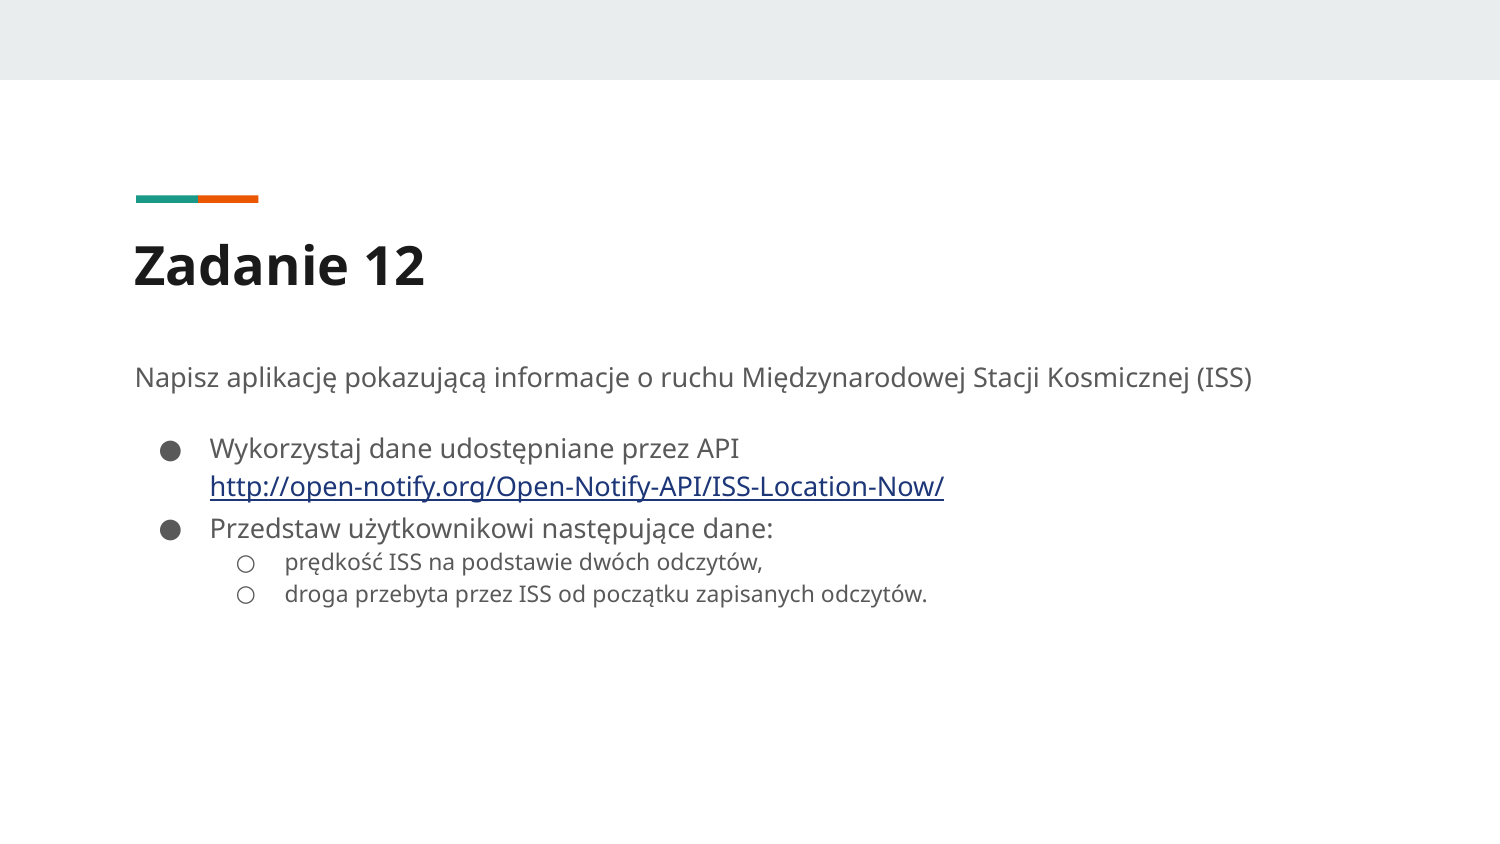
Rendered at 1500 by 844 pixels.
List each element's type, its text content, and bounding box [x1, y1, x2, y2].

list Napisz aplikację pokazującą informacje o ruchu Międzynarodowej Stacji Kosmicznej (ISS) Wykorzystaj dane udostępniane przez API http://open-notify.org/Open-Notify-API/ISS-Location-Now/ Przedstaw użytkownikowi następujące dane: prędkość ISS na podstawie dwóch odczytów, droga przebyta przez ISS od początku zapisanych odczytów. [119, 341, 1381, 712]
title Zadanie 12 [119, 216, 1381, 305]
